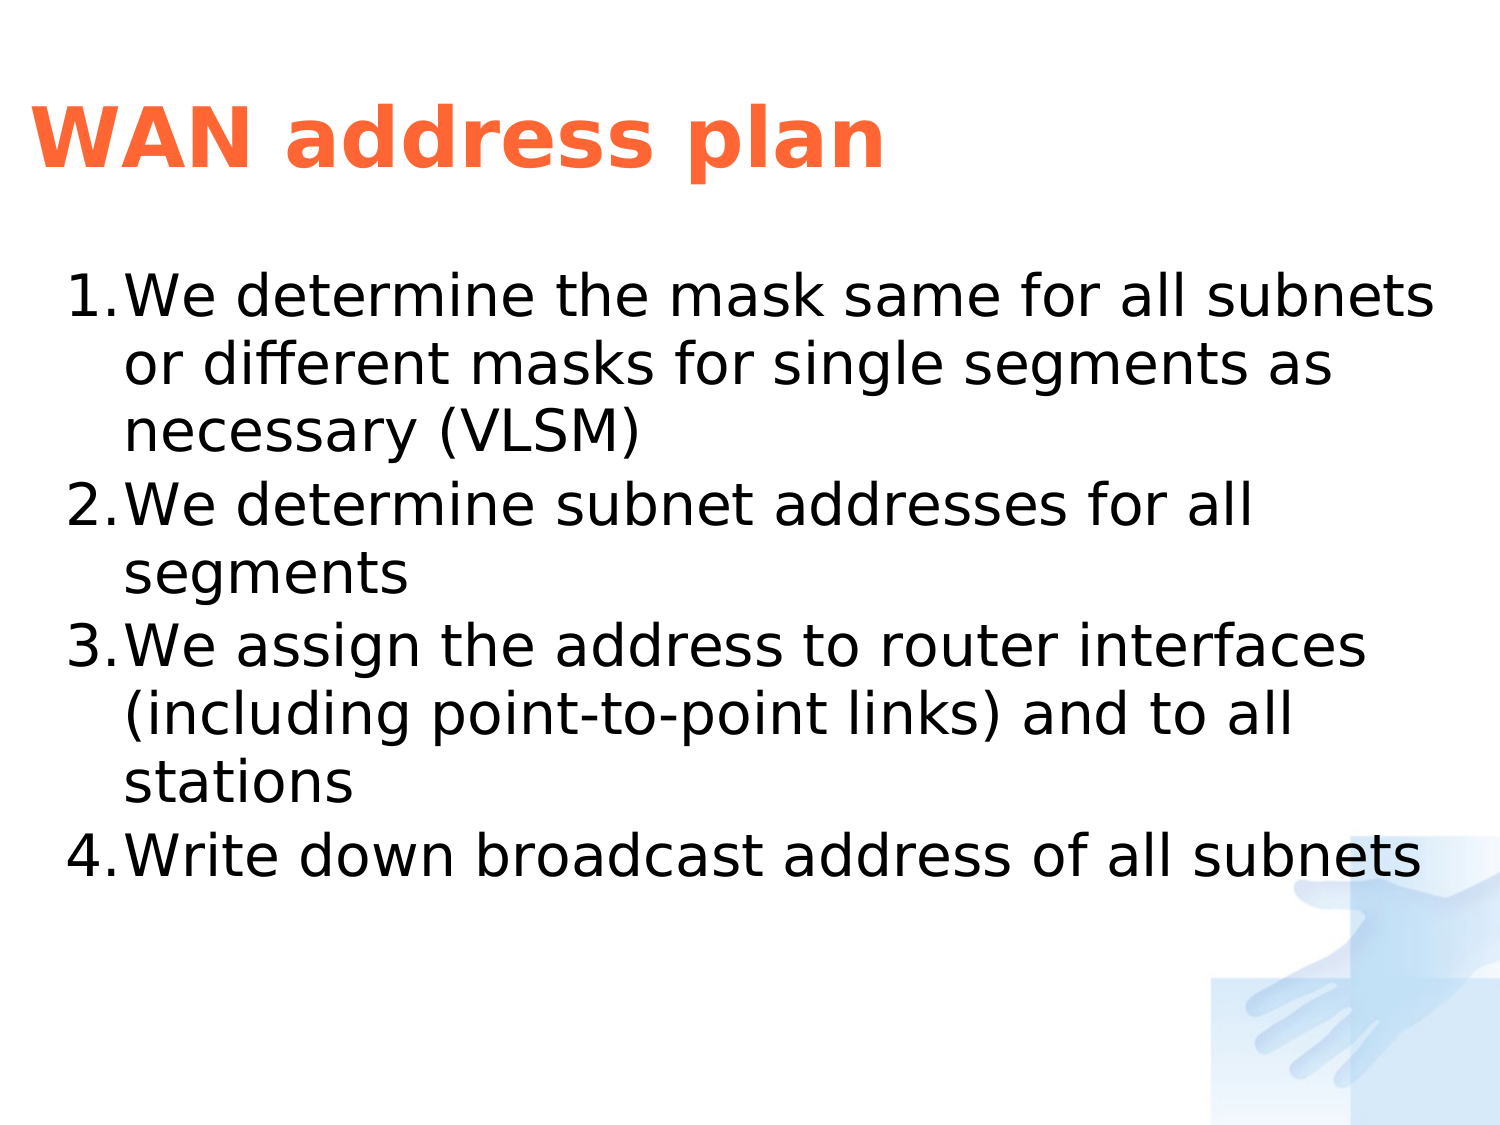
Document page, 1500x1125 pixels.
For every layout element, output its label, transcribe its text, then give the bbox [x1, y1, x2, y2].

list We determine the mask same for all subnets or different masks for single segments as necessary (VLSM) We determine subnet addresses for all segments We assign the address to router interfaces (including point-to-point links) and to all stations Write down broadcast address of all subnets [29, 262, 1477, 1093]
picture [0, 0, 1500, 1125]
title WAN address plan [29, 21, 1477, 257]
